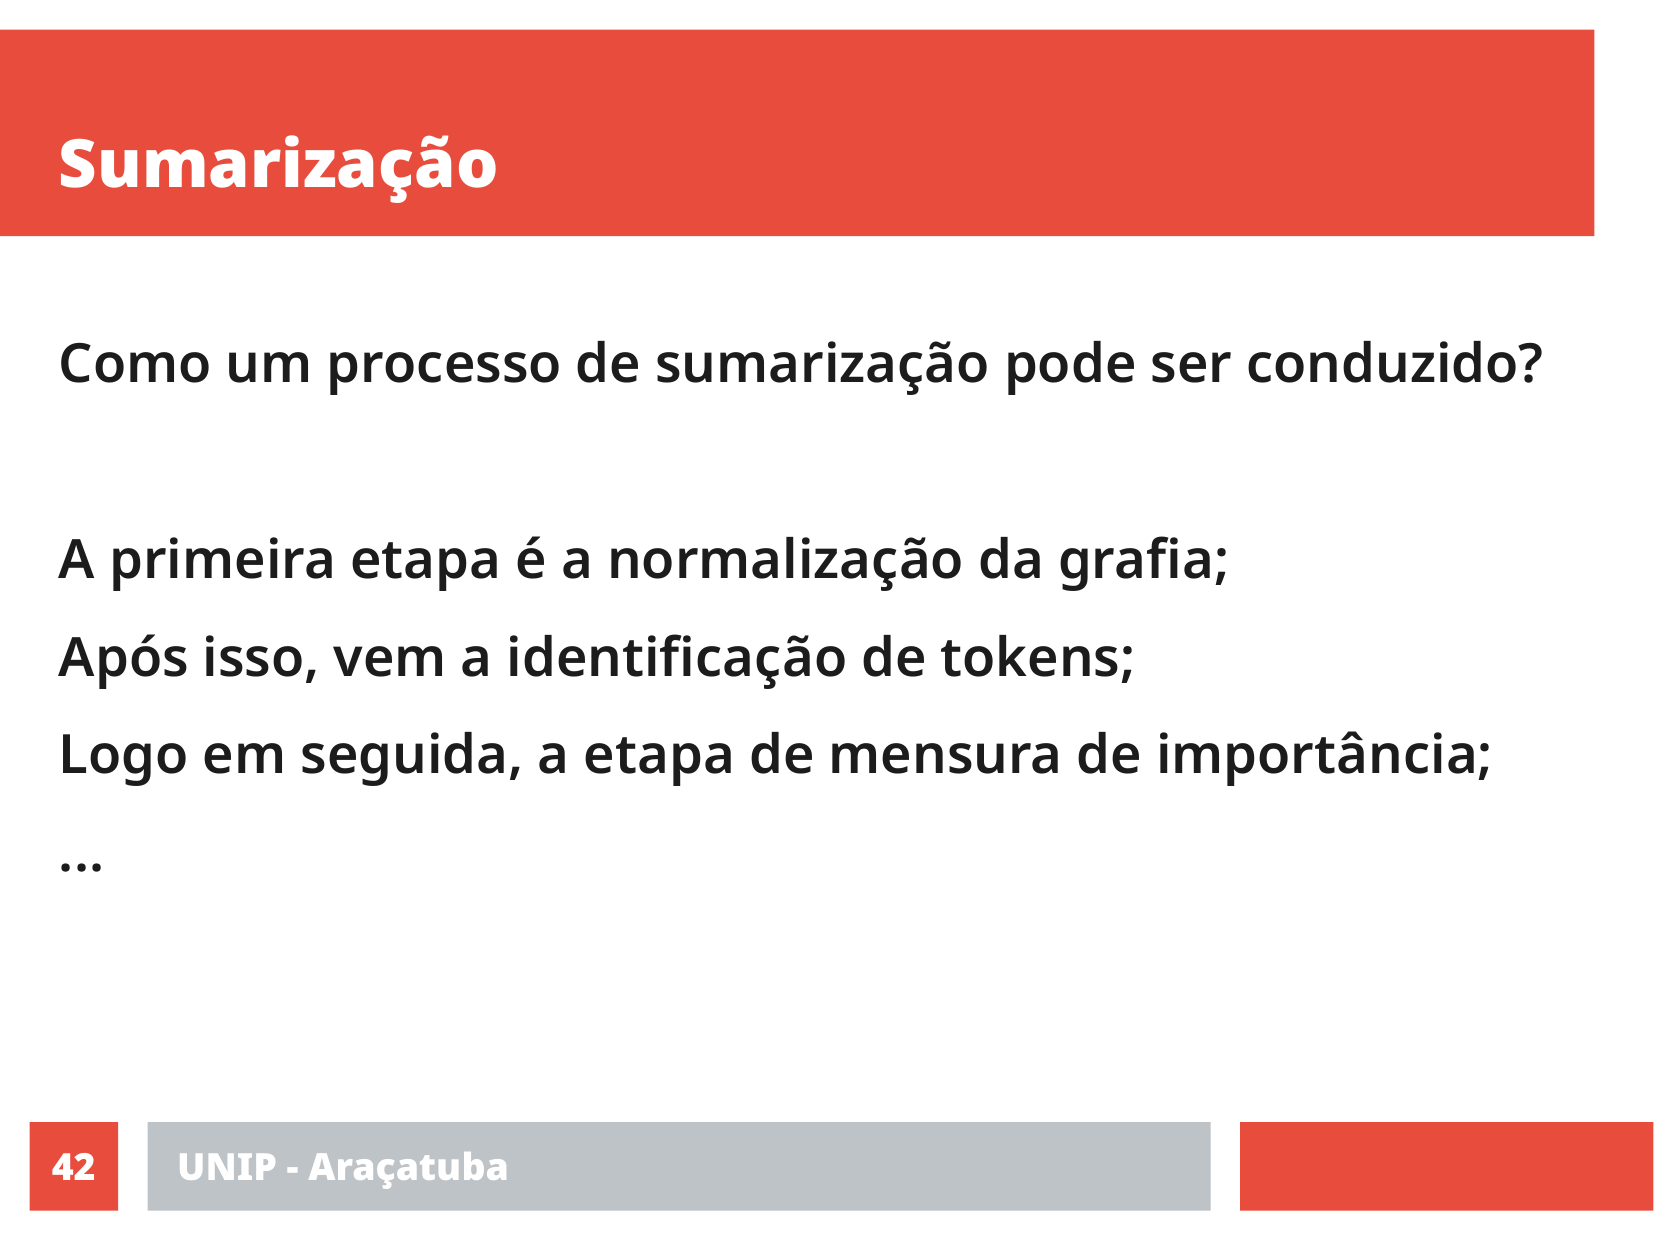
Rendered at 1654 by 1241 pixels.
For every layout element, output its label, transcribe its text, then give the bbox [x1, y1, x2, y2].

title Sumarização [59, 59, 1595, 207]
list Como um processo de sumarização pode ser conduzido? A primeira etapa é a normalização da grafia; Após isso, vem a identificação de tokens; Logo em seguida, a etapa de mensura de importância; ... [59, 324, 1565, 1093]
